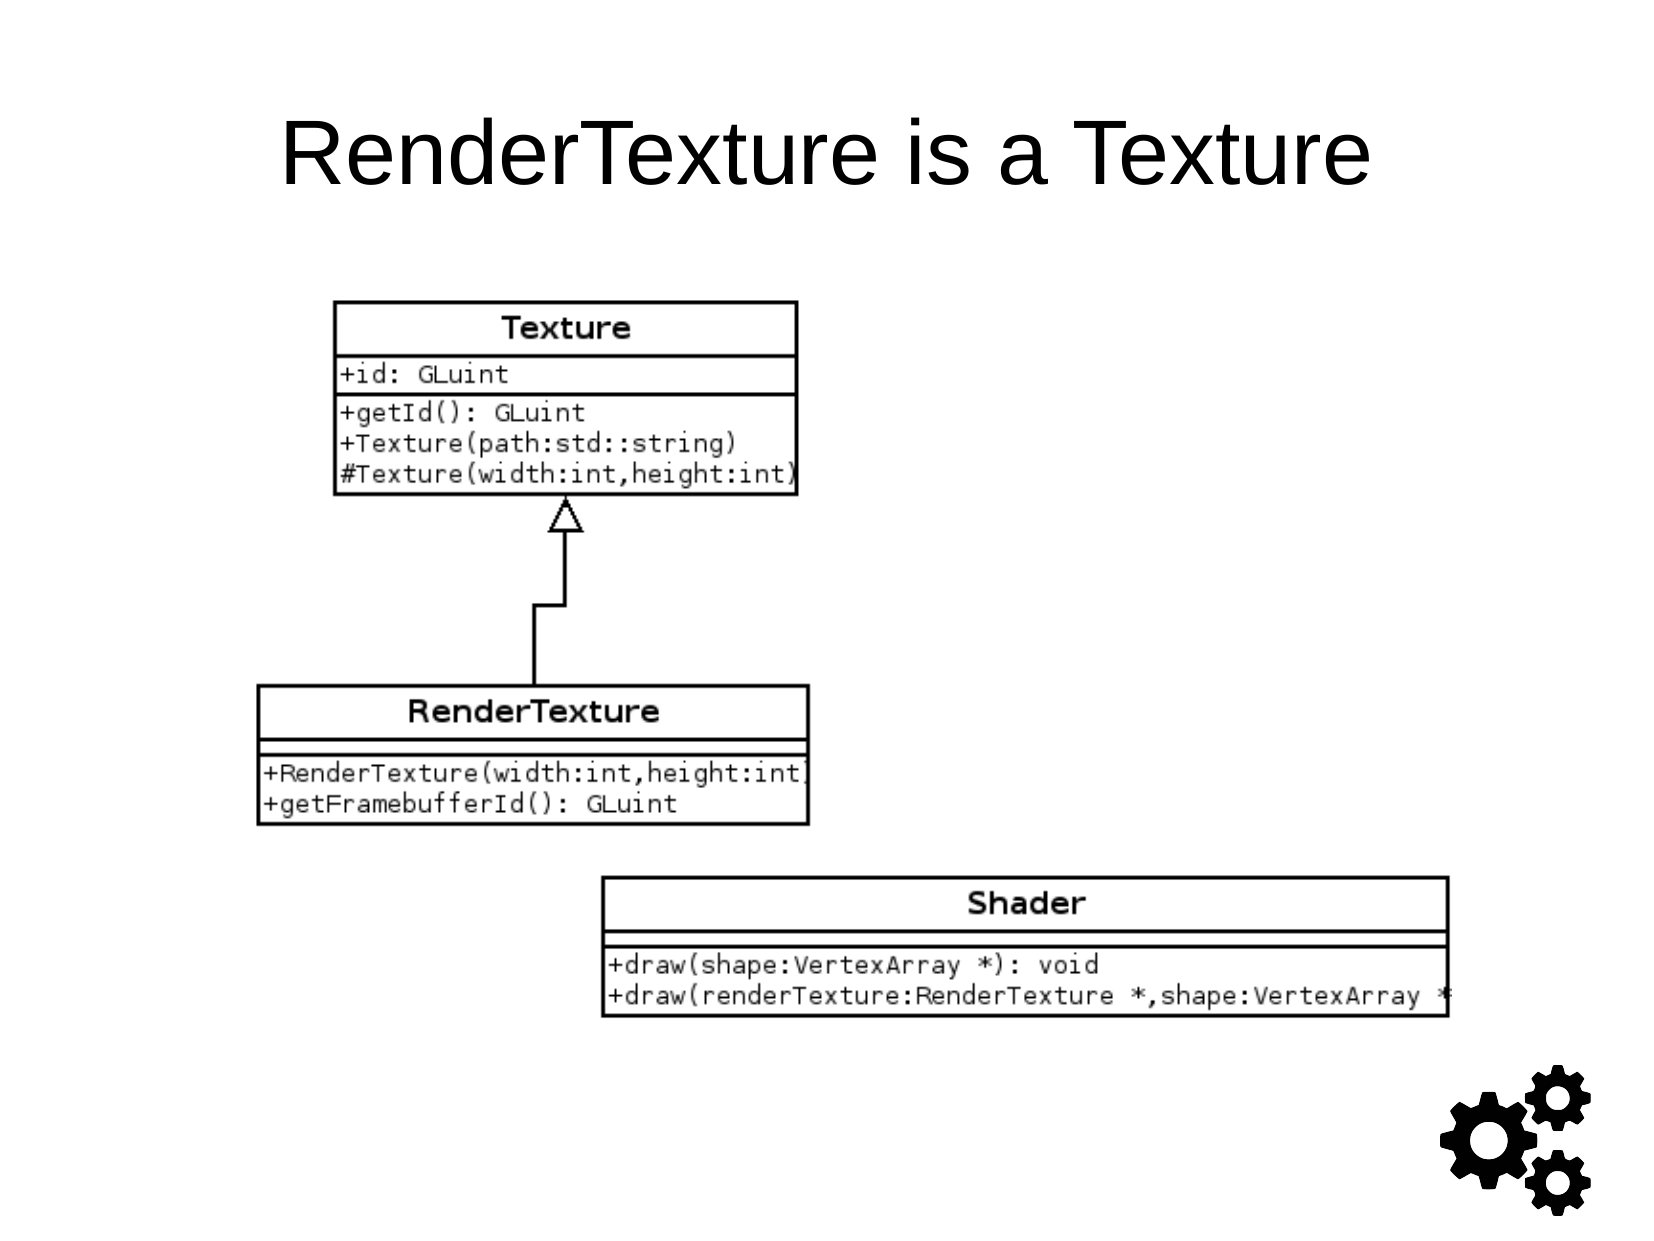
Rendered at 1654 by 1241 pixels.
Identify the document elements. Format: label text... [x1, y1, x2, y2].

picture [1440, 1065, 1591, 1216]
title RenderTexture is a Texture [82, 49, 1571, 257]
picture [255, 299, 1452, 1021]
